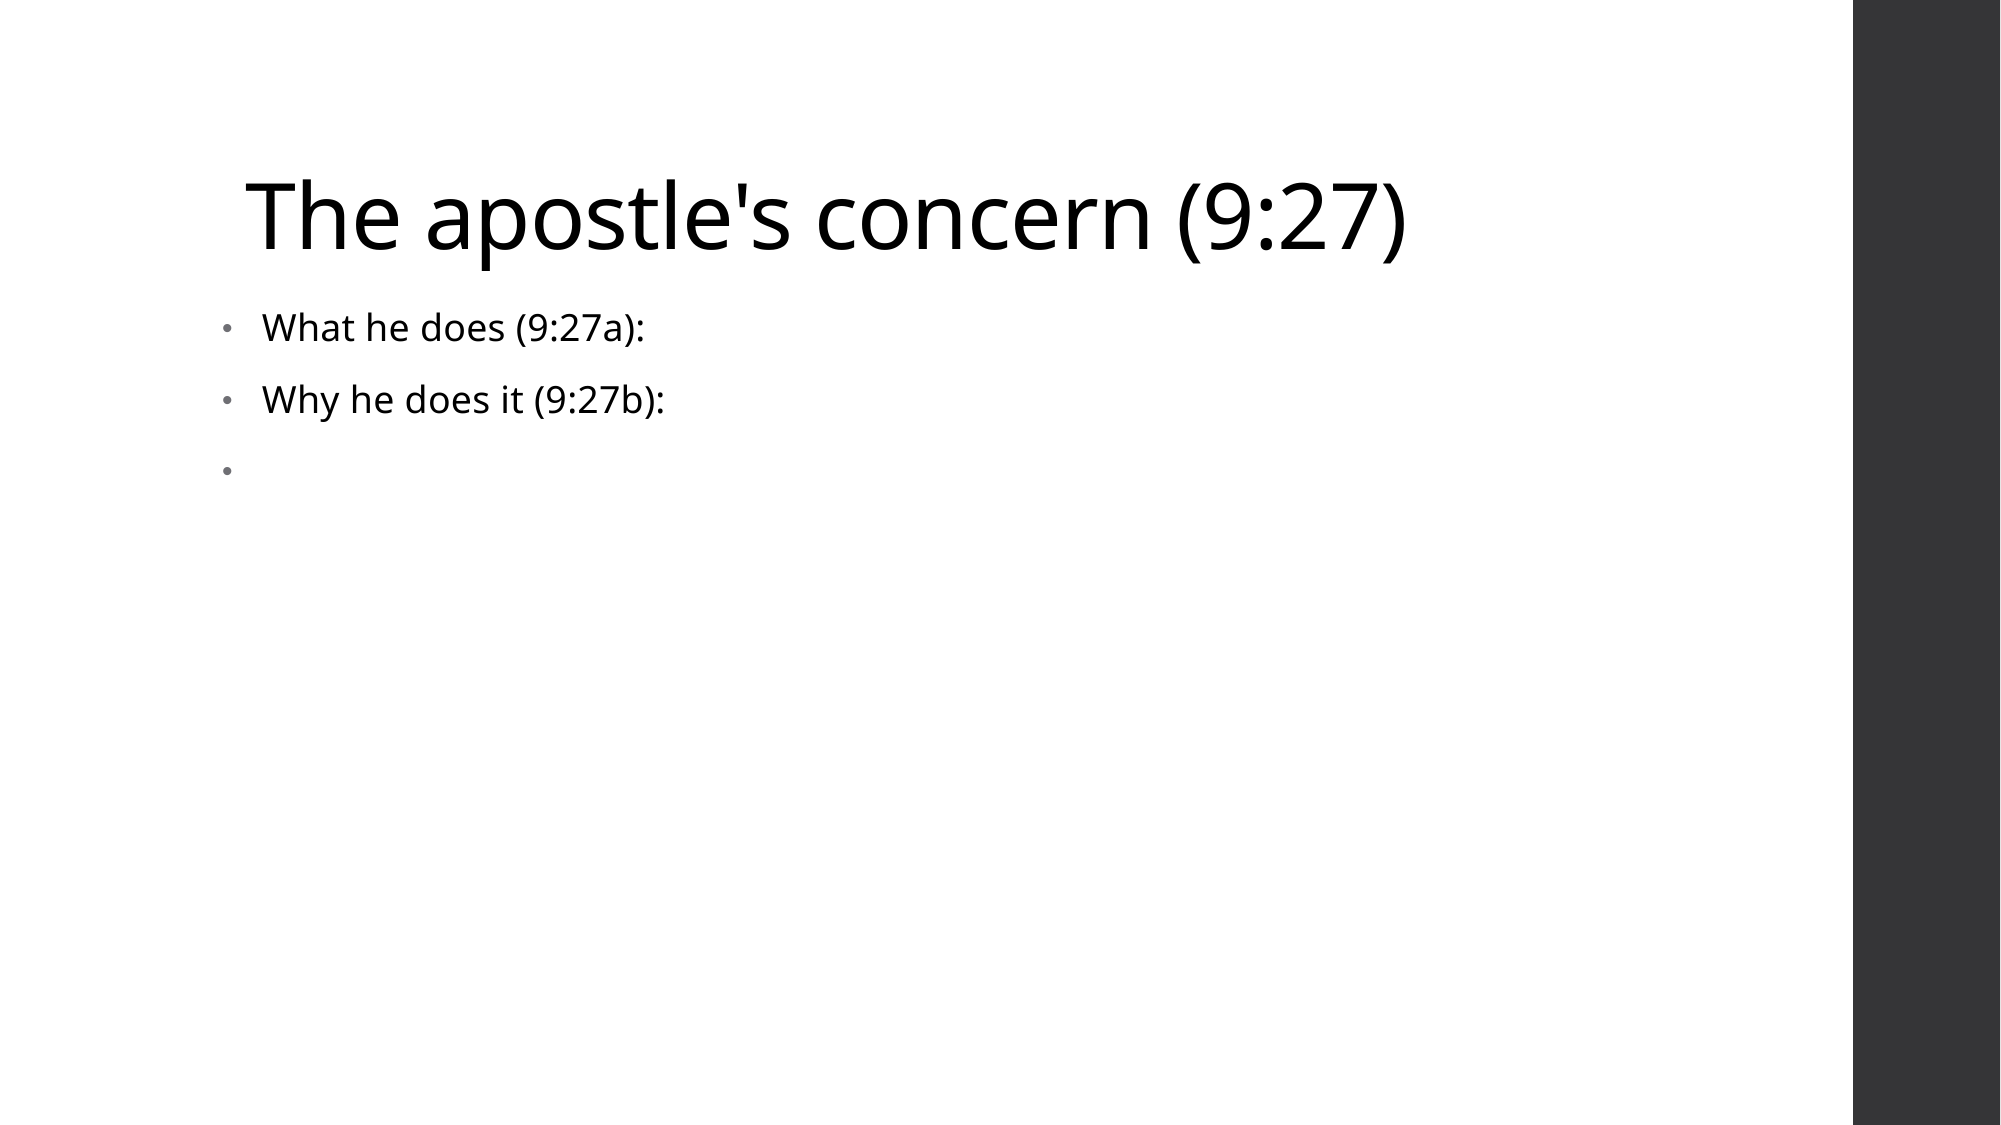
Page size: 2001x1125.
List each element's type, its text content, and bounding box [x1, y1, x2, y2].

title The apostle's concern (9:27) [206, 60, 1797, 278]
list What he does (9:27a): Why he does it (9:27b): [206, 299, 1617, 1014]
